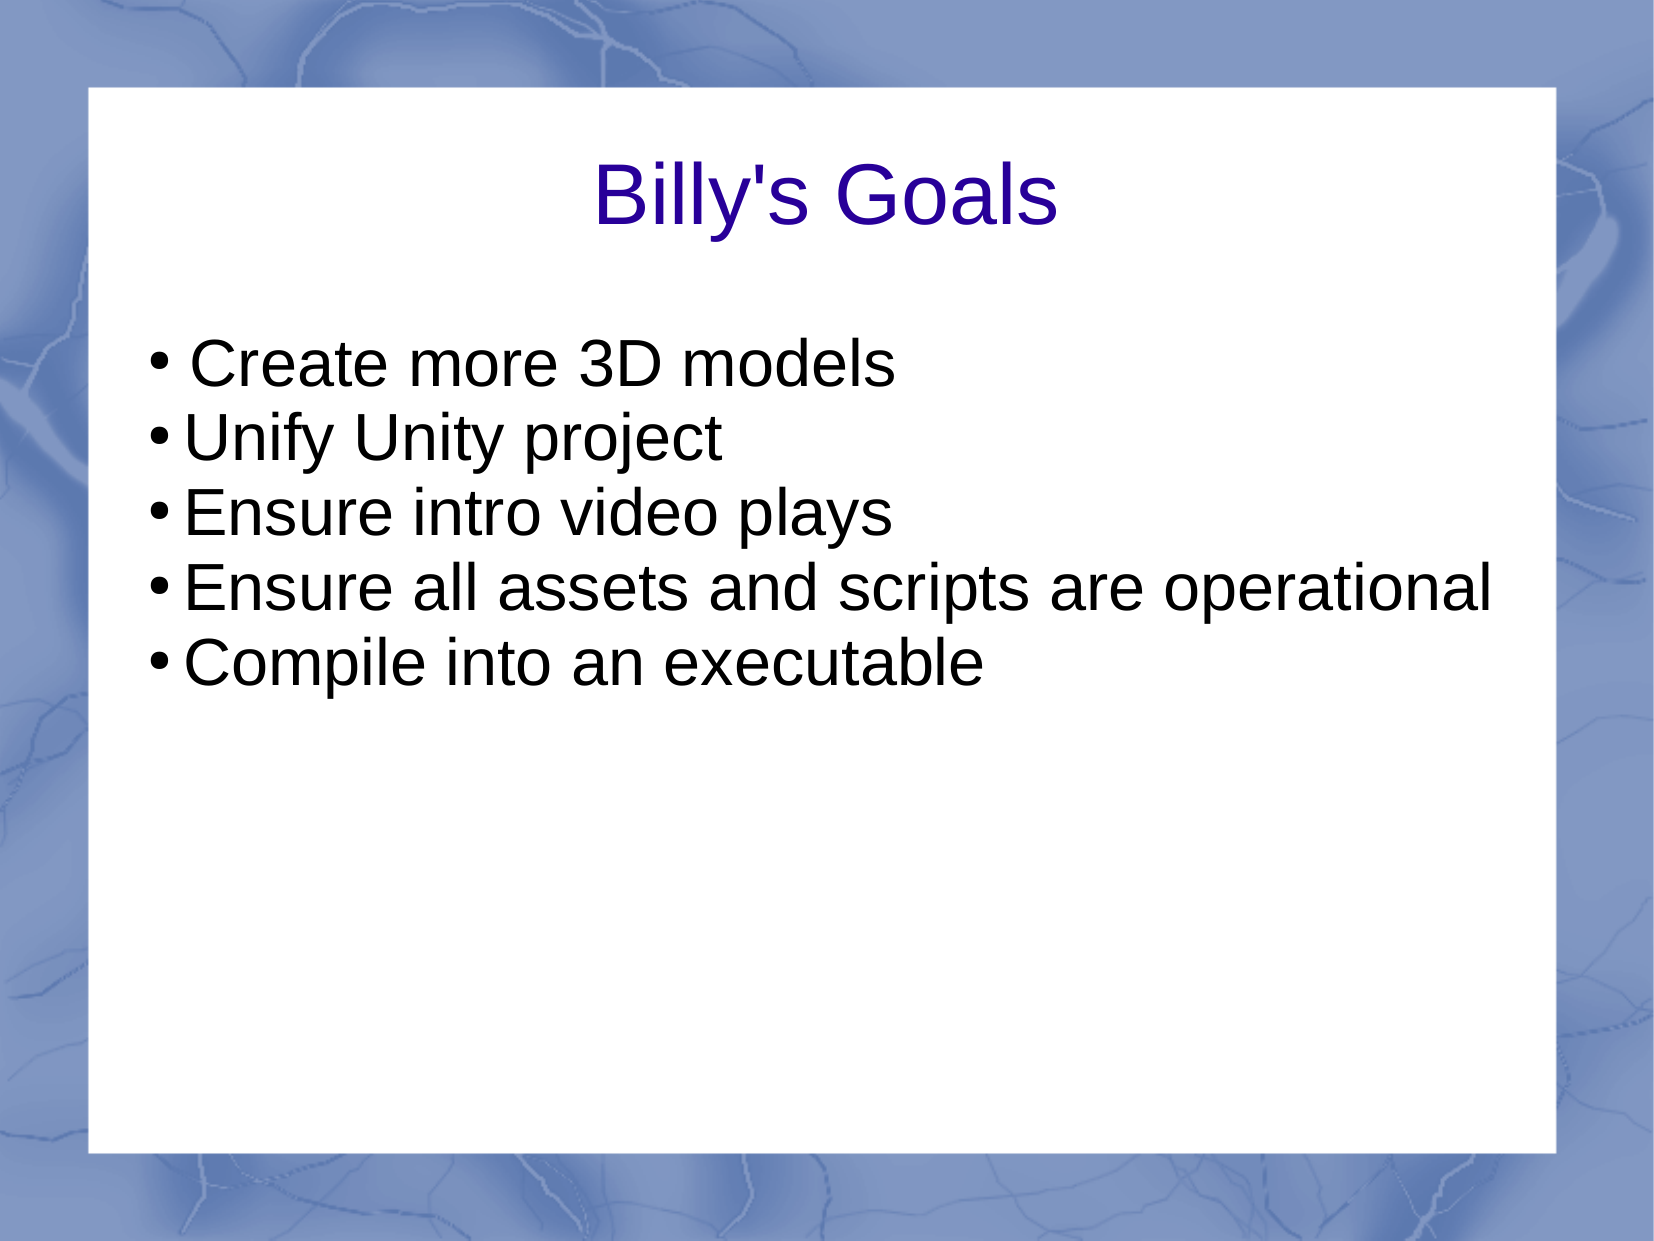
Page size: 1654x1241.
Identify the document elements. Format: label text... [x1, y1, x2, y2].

picture [0, 0, 1654, 1241]
subtitle Create more 3D models Unify Unity project Ensure intro video plays Ensure all assets and scripts are operational Compile into an executable [147, 325, 1506, 1074]
title Billy's Goals [118, 90, 1536, 298]
